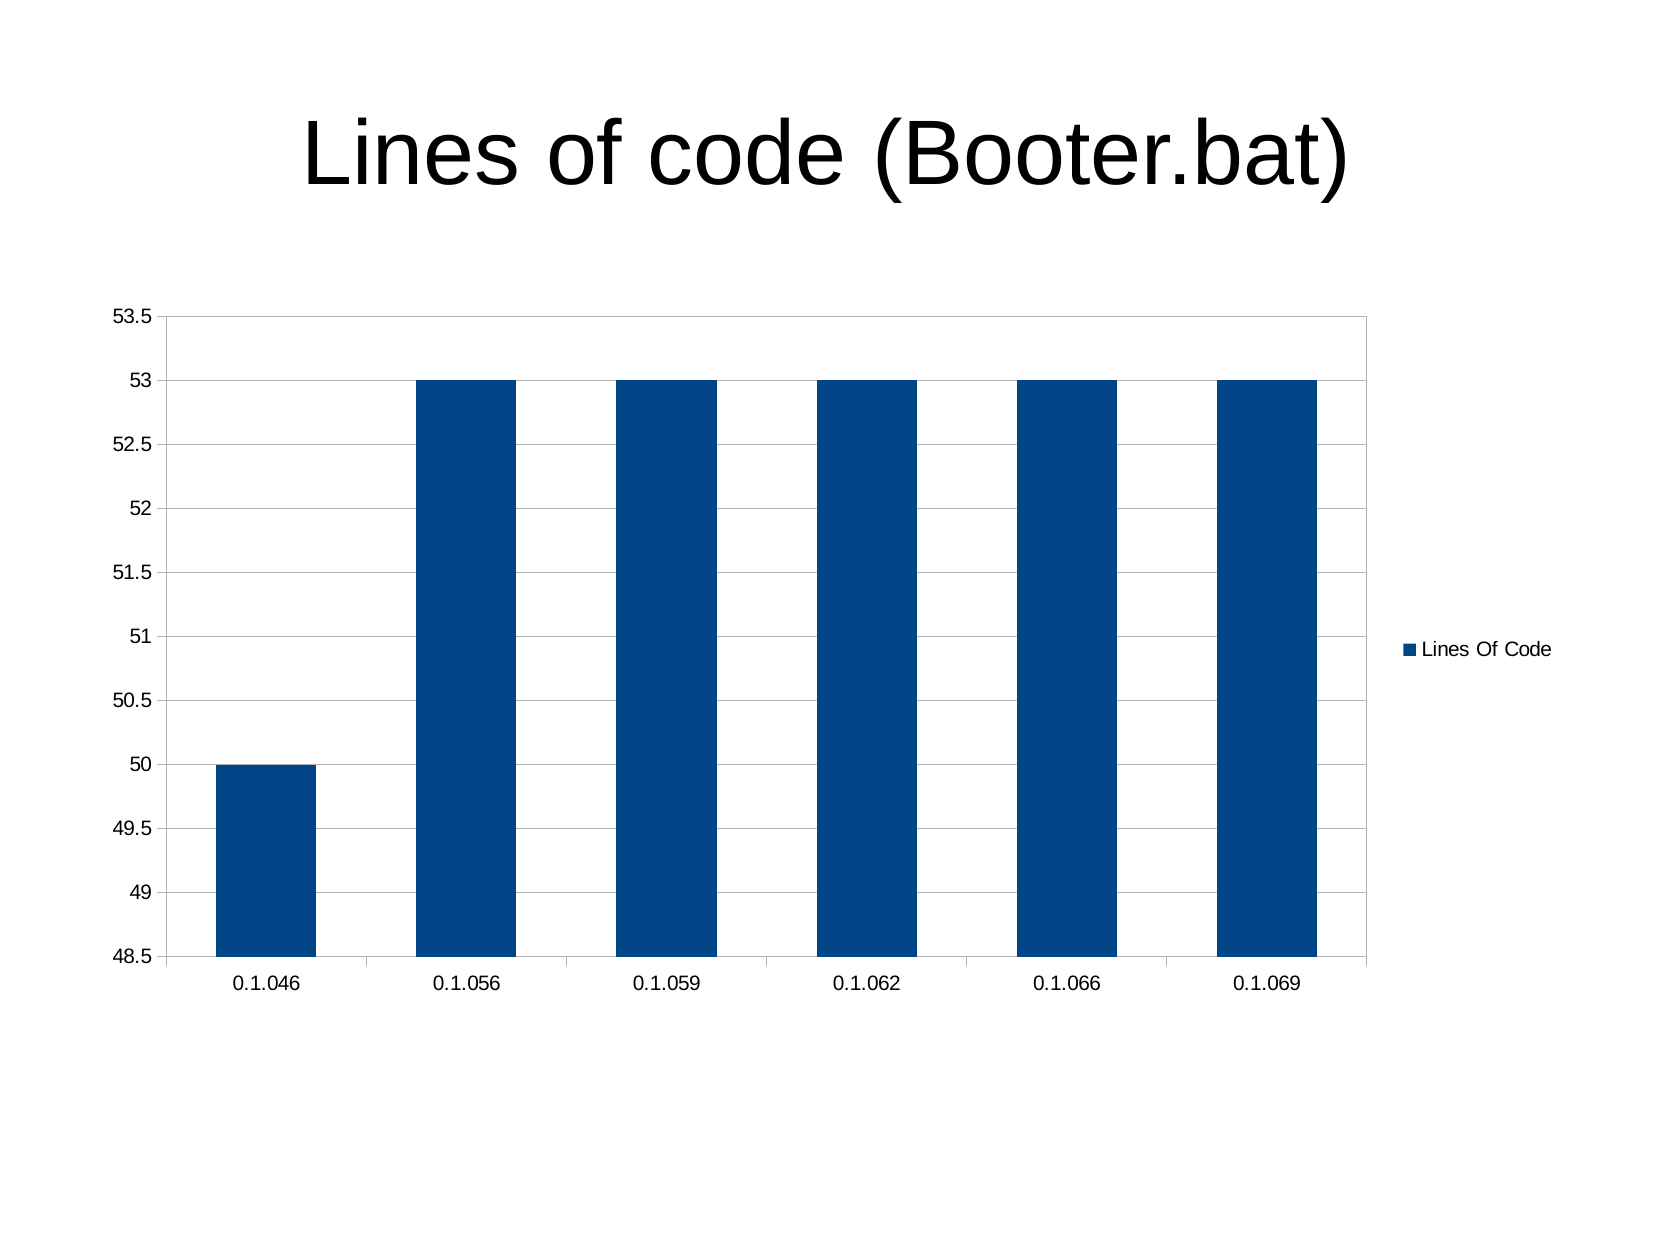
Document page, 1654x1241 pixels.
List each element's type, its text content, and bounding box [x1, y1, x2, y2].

chart [82, 290, 1571, 1010]
title Lines of code (Booter.bat) [82, 49, 1571, 257]
